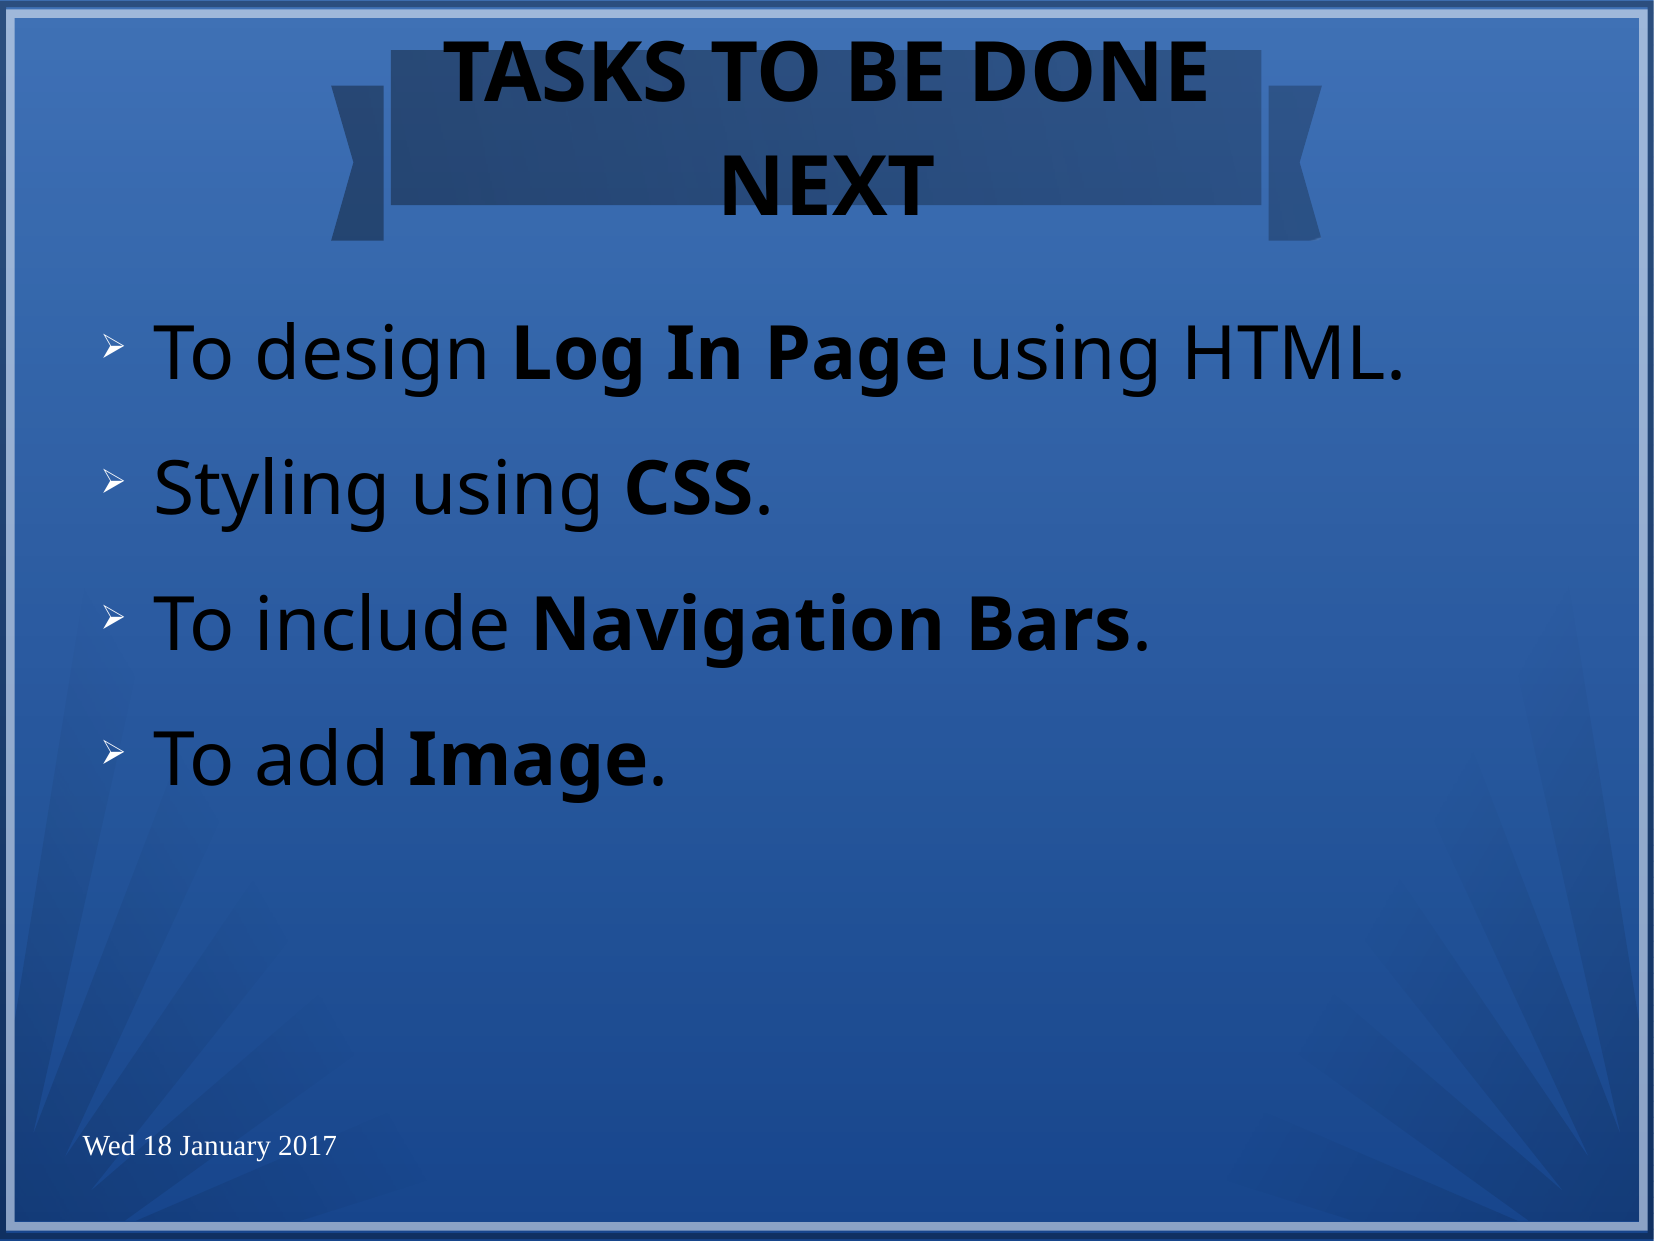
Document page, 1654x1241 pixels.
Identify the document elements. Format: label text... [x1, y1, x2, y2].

title TASKS TO BE DONE NEXT [389, 0, 1264, 278]
list To design Log In Page using HTML. Styling using CSS. To include Navigation Bars. To add Image. [82, 299, 1571, 1241]
